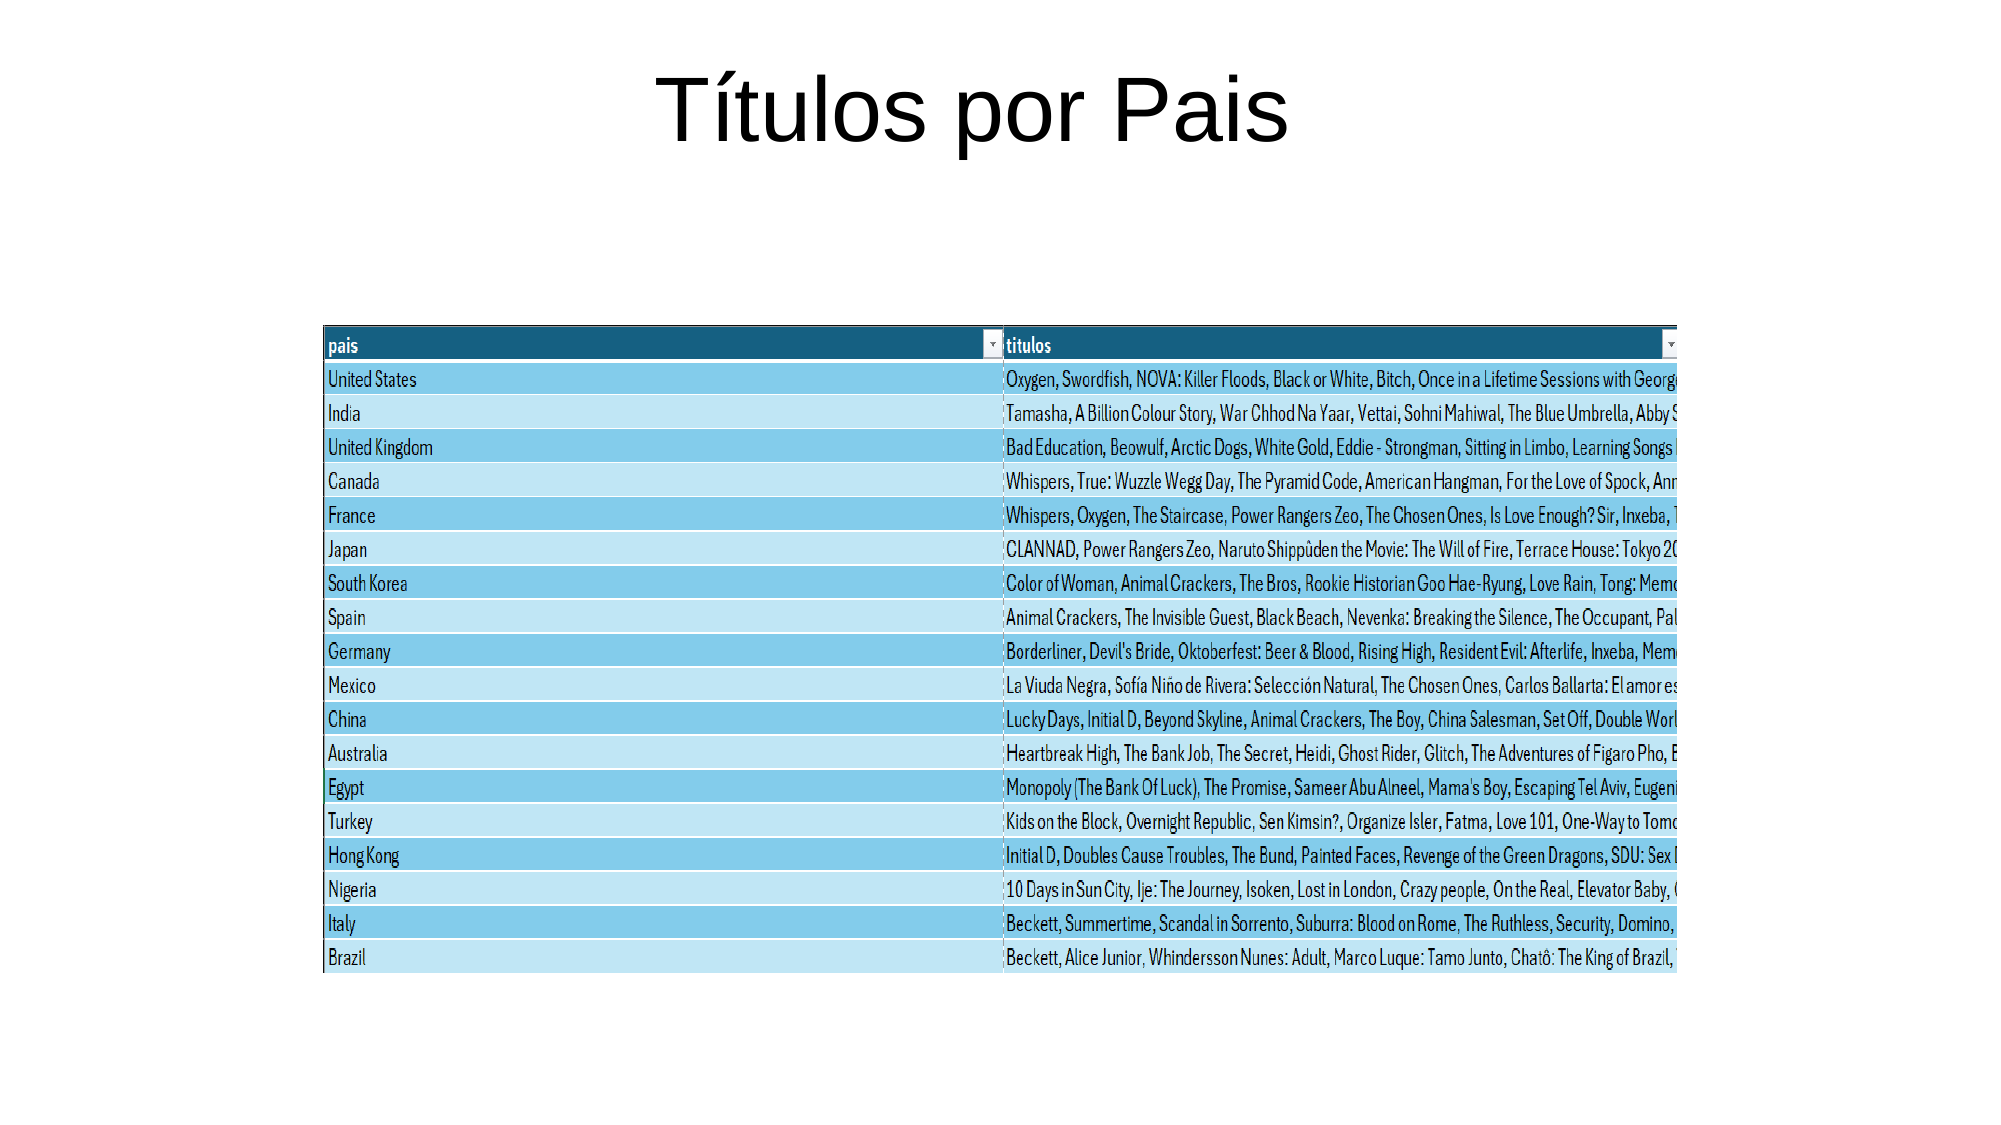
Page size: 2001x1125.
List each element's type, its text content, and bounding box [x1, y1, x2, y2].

picture [323, 325, 1677, 973]
title Títulos por Pais [639, 0, 1360, 224]
